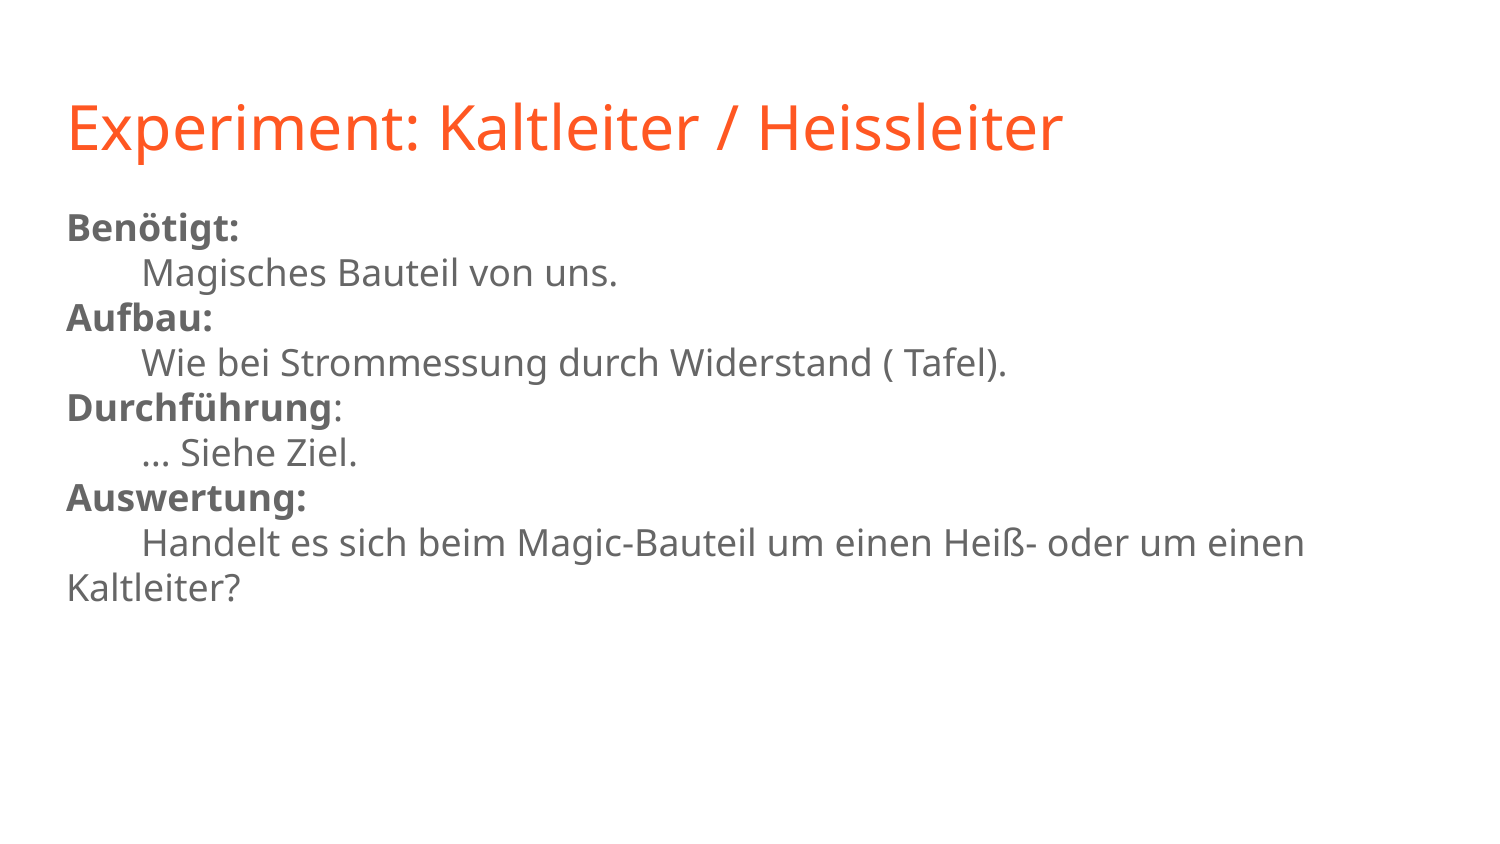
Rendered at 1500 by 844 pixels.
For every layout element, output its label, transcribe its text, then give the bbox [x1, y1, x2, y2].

list Benötigt: Magisches Bauteil von uns. Aufbau: Wie bei Strommessung durch Widerstand ( Tafel). Durchführung: … Siehe Ziel. Auswertung: Handelt es sich beim Magic-Bauteil um einen Heiß- oder um einen Kaltleiter? [51, 189, 1449, 750]
title Experiment: Kaltleiter / Heissleiter [51, 72, 1449, 167]
